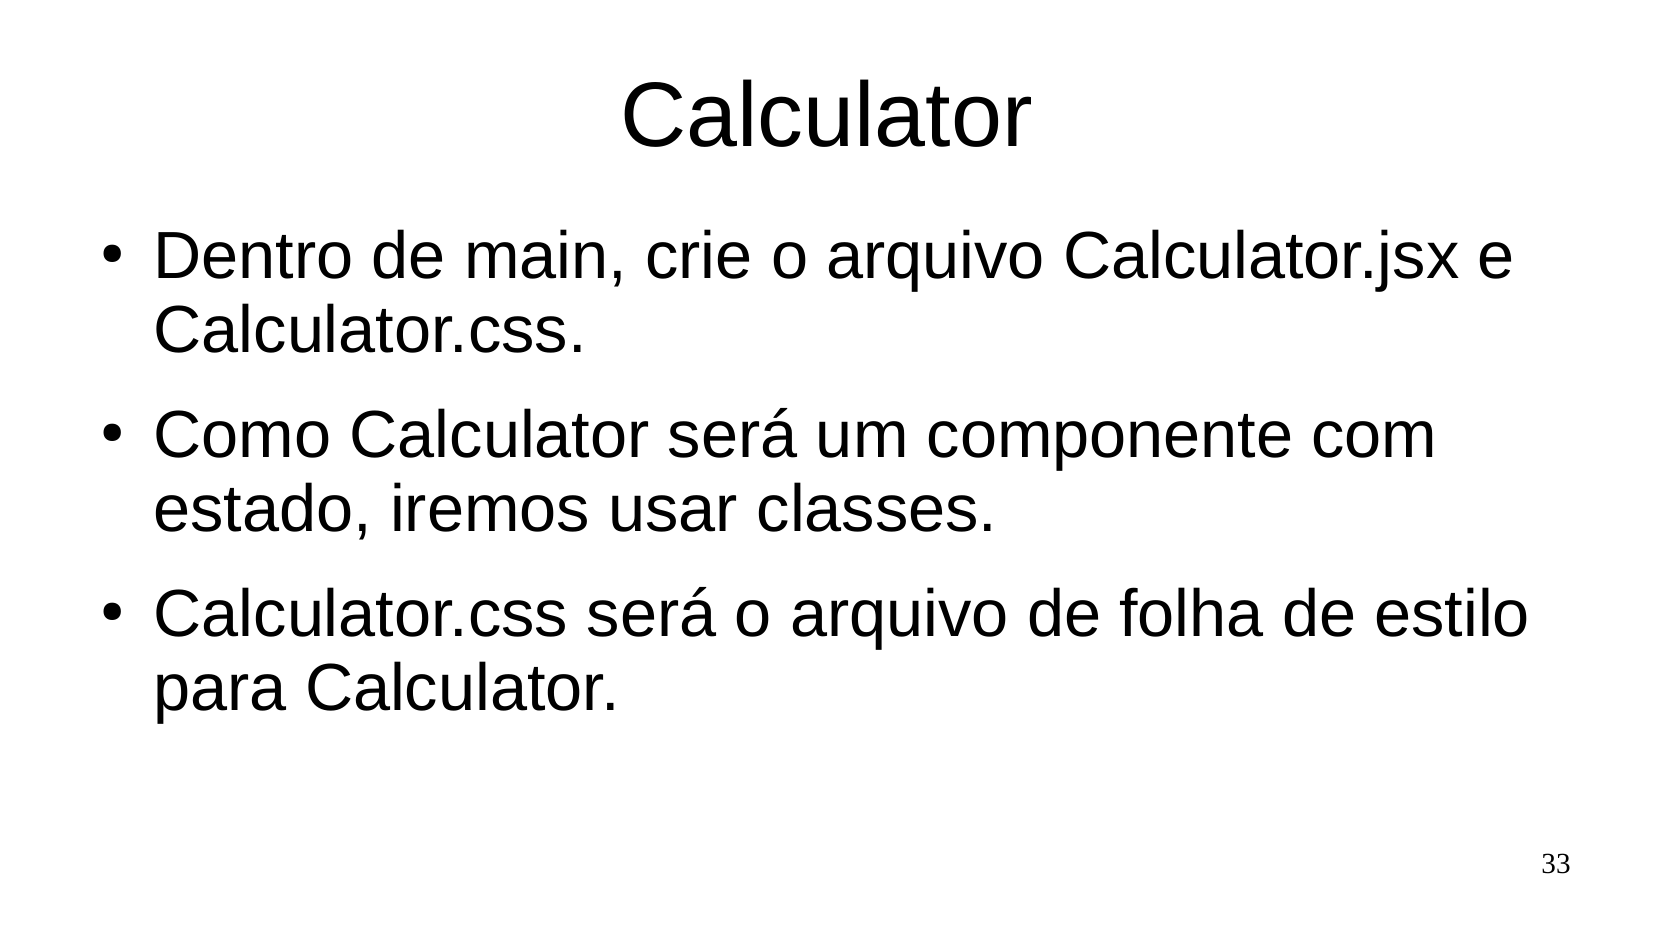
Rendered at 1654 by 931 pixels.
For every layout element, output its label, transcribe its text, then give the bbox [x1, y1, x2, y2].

title Calculator [82, 37, 1571, 193]
list Dentro de main, crie o arquivo Calculator.jsx e Calculator.css. Como Calculator será um componente com estado, iremos usar classes. Calculator.css será o arquivo de folha de estilo para Calculator. [82, 217, 1571, 758]
